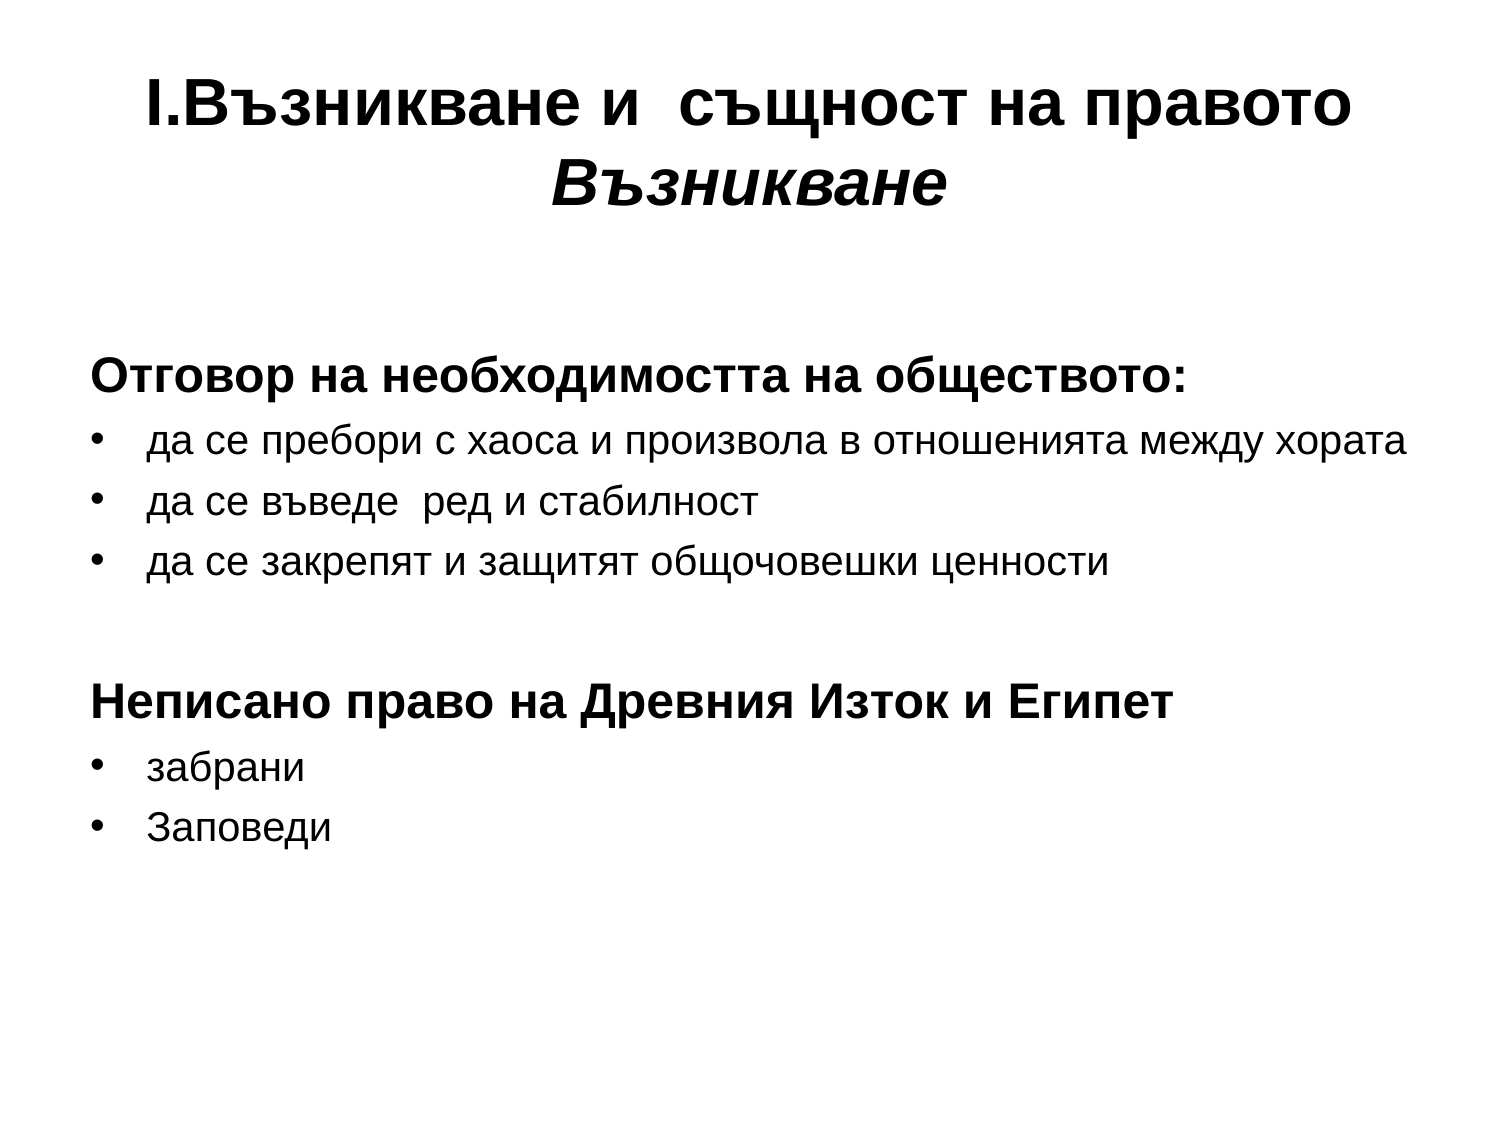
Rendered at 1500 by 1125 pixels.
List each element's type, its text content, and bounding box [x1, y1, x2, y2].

list Отговор на необходимостта на обществото: да се пребори с хаоса и произвола в отношенията между хората да се въведе ред и стабилност да се закрепят и защитят общочовешки ценности Неписано право на Древния Изток и Египет забрани Заповеди [75, 262, 1426, 1005]
title І.Възникване и същност на правото Възникване [75, 45, 1426, 233]
